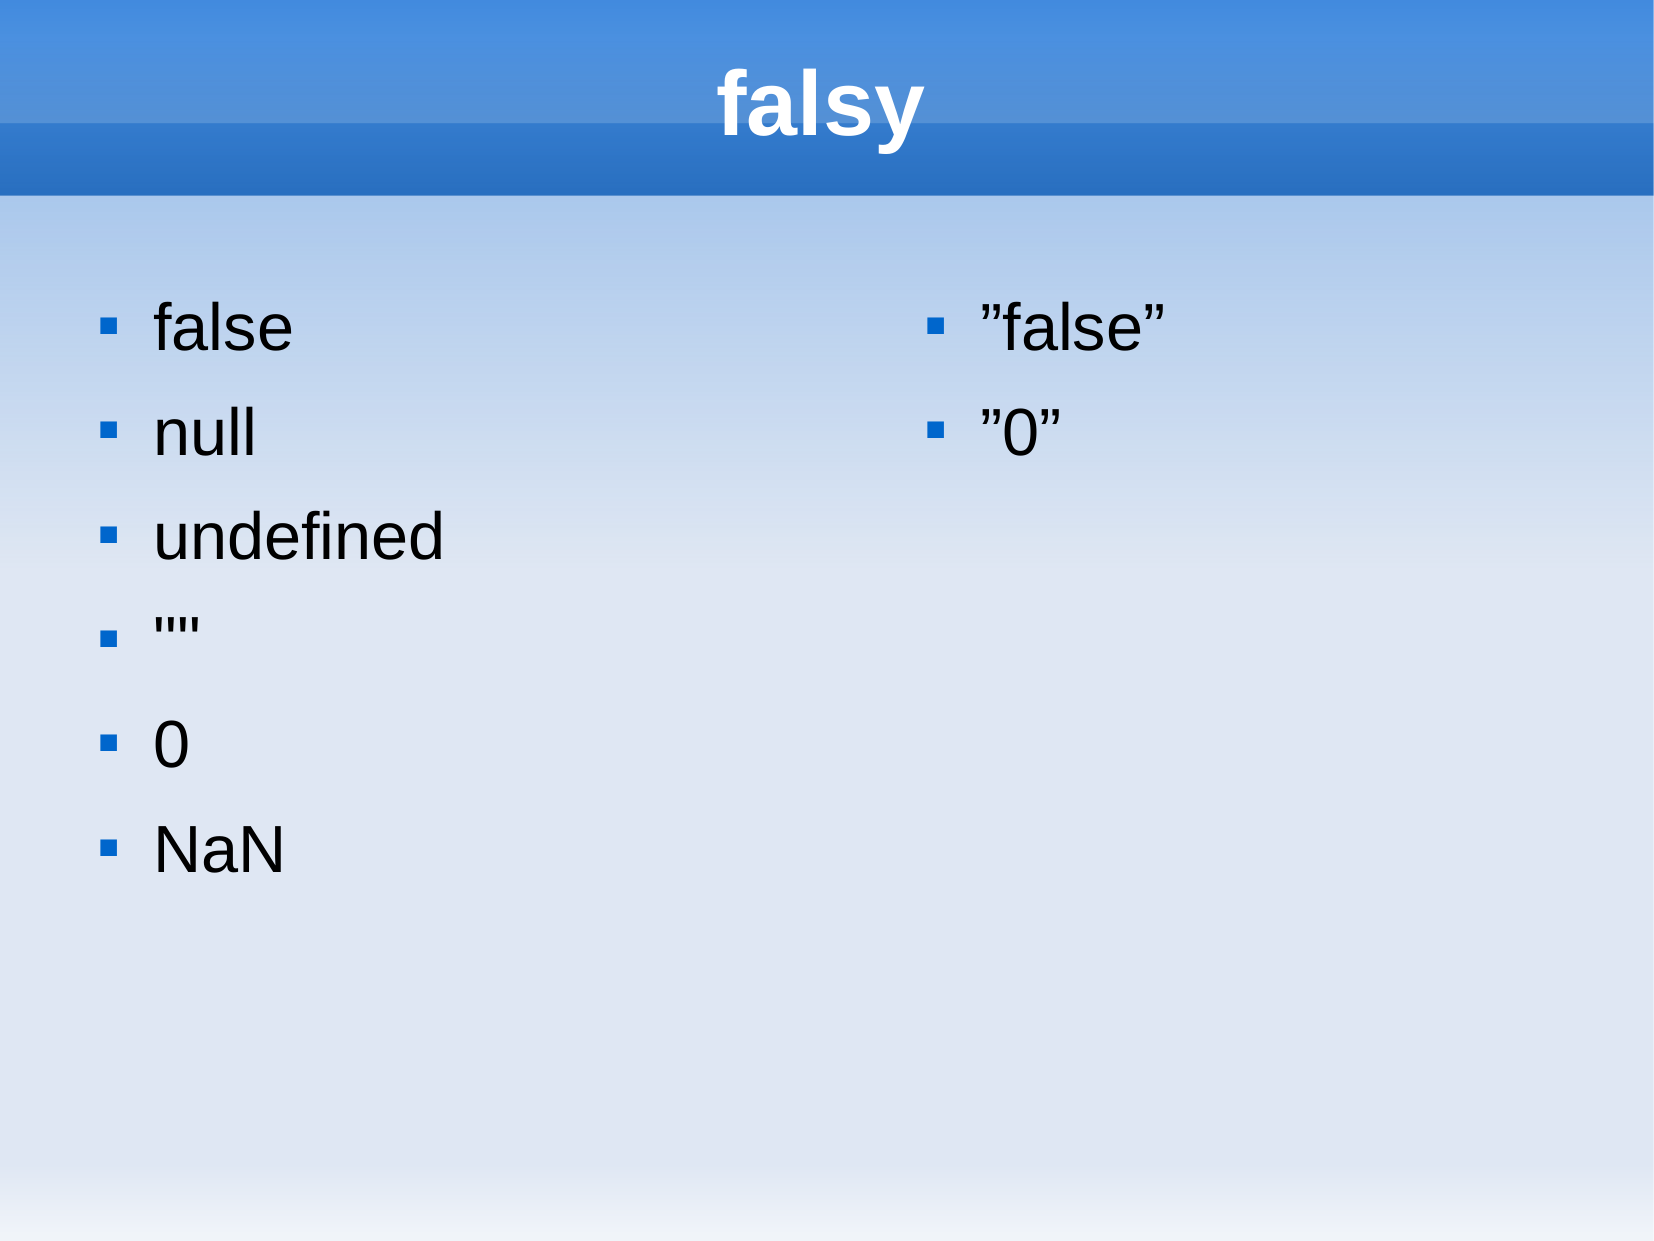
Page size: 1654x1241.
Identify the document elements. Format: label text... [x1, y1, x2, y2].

list false null undefined "" 0 NaN [82, 290, 563, 1094]
picture [0, 0, 1654, 1241]
list ”false” ”0” [909, 290, 1390, 1094]
title falsy [76, 7, 1565, 200]
